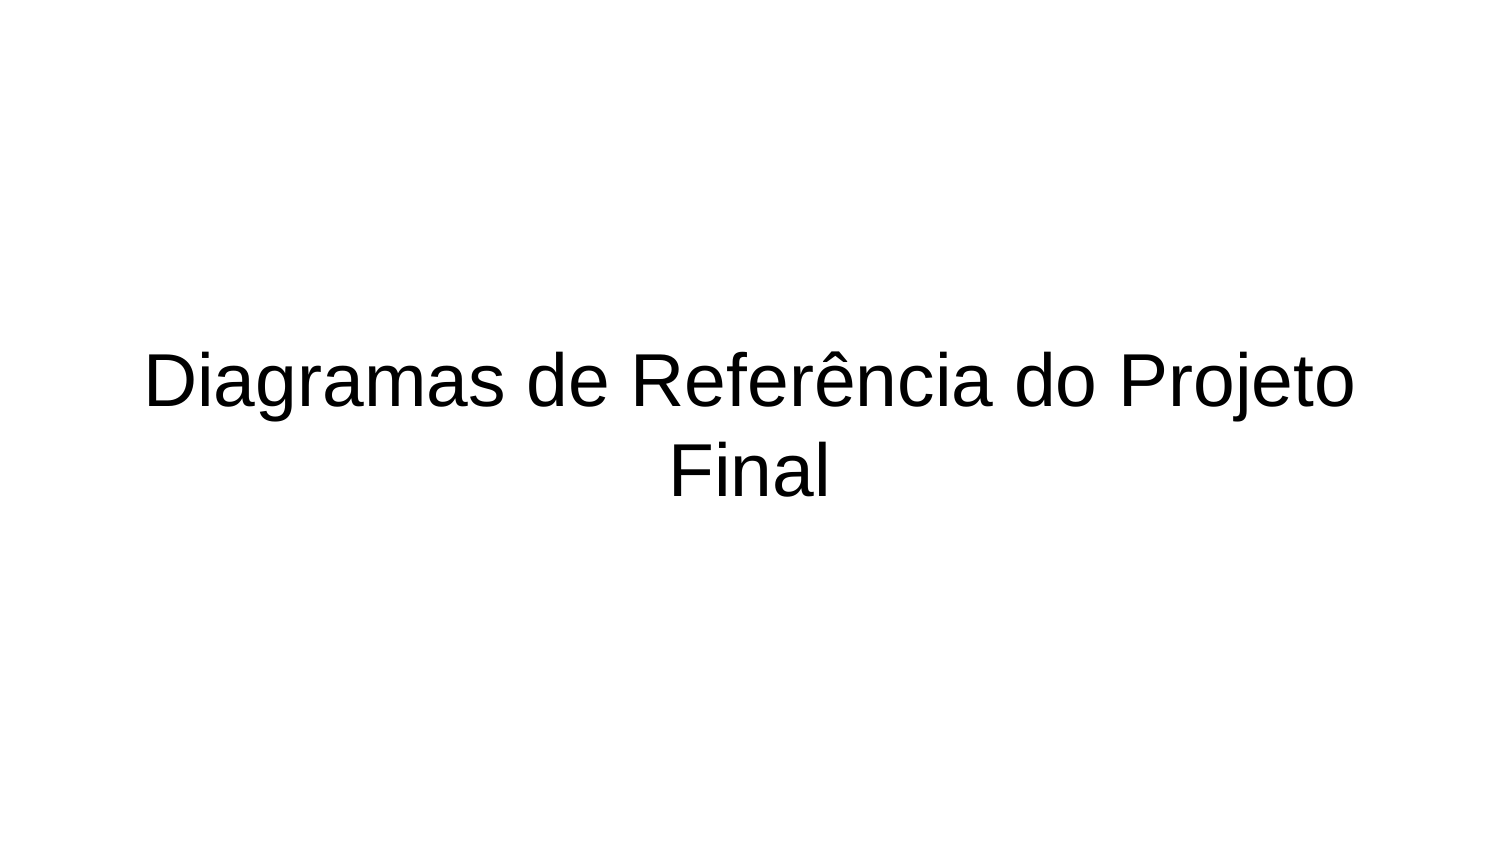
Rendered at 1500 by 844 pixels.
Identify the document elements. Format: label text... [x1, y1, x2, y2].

title Diagramas de Referência do Projeto Final [51, 352, 1449, 491]
